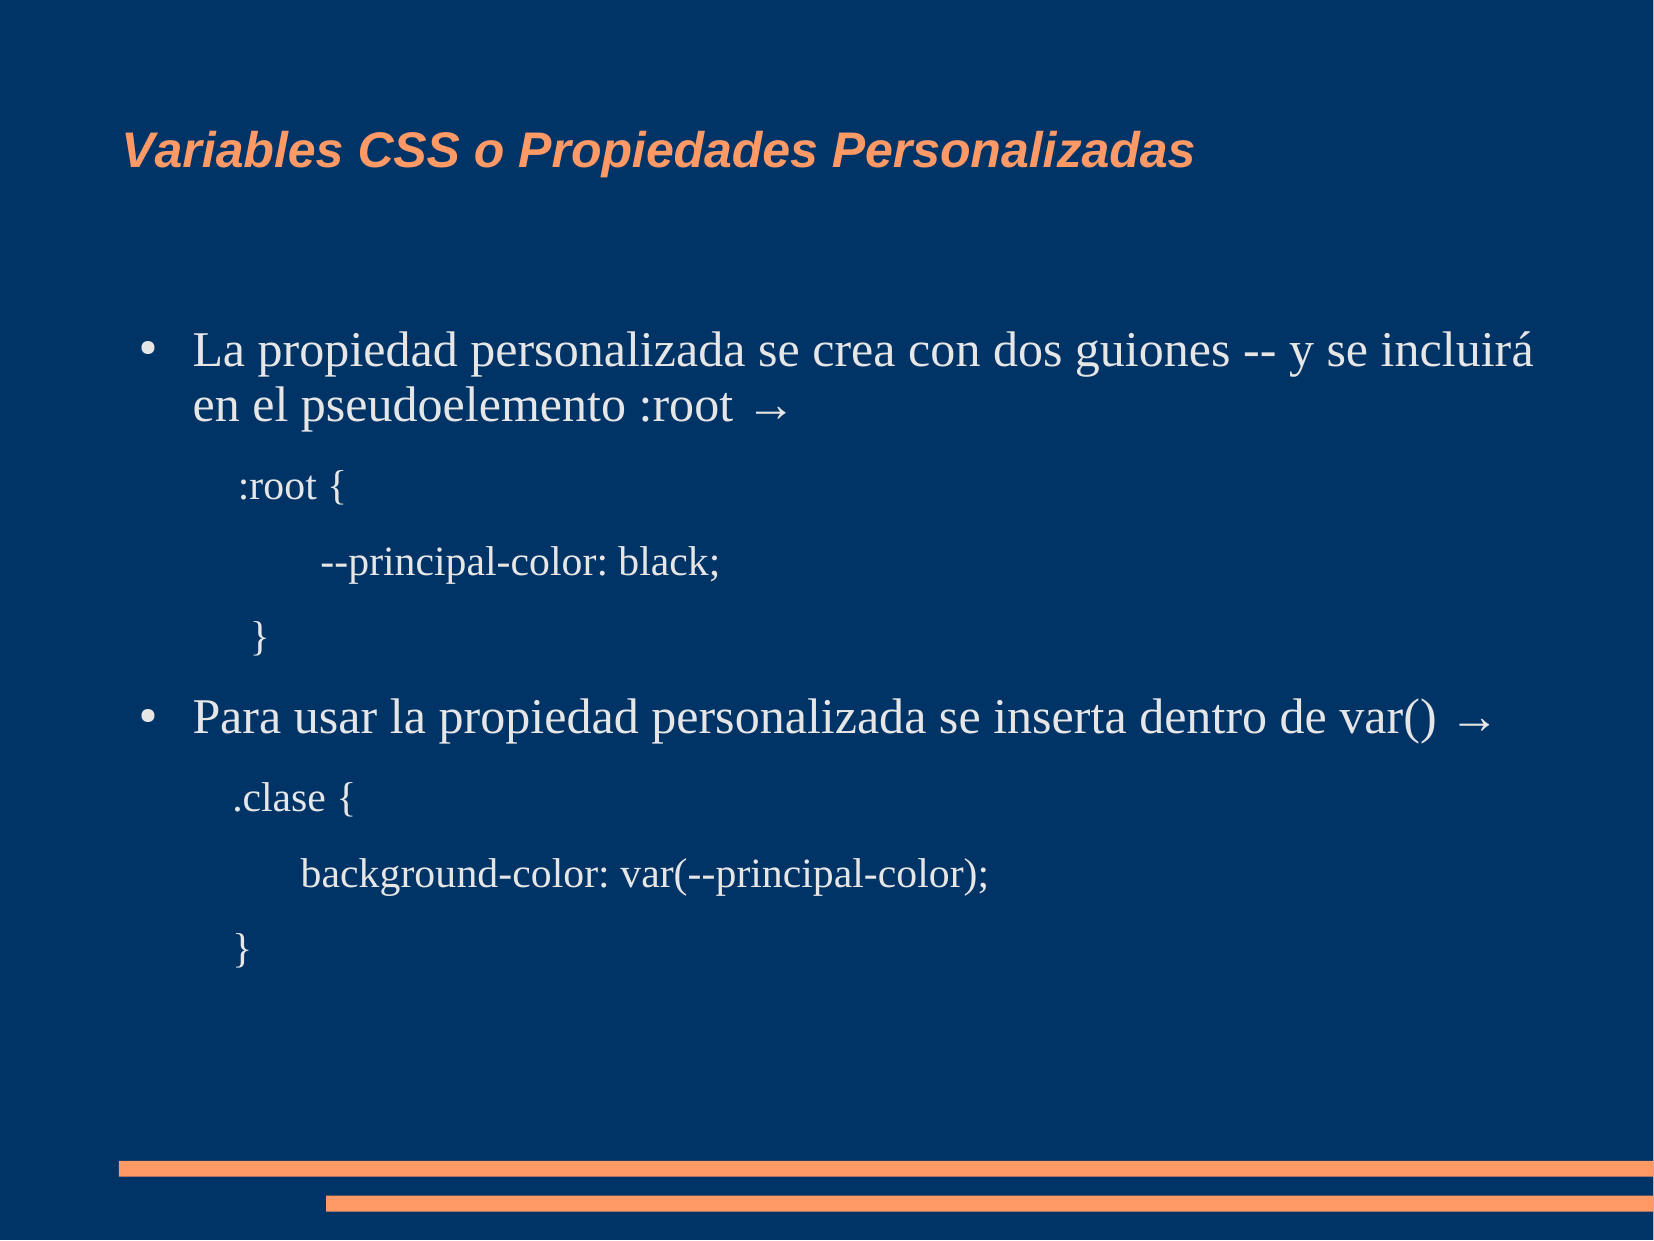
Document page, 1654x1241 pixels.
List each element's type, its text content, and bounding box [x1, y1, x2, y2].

list La propiedad personalizada se crea con dos guiones -- y se incluirá en el pseudoelemento :root → :root { --principal-color: black; } Para usar la propiedad personalizada se inserta dentro de var() → .clase { background-color: var(--principal-color); } [121, 322, 1561, 980]
title Variables CSS o Propiedades Personalizadas [121, 46, 1534, 254]
